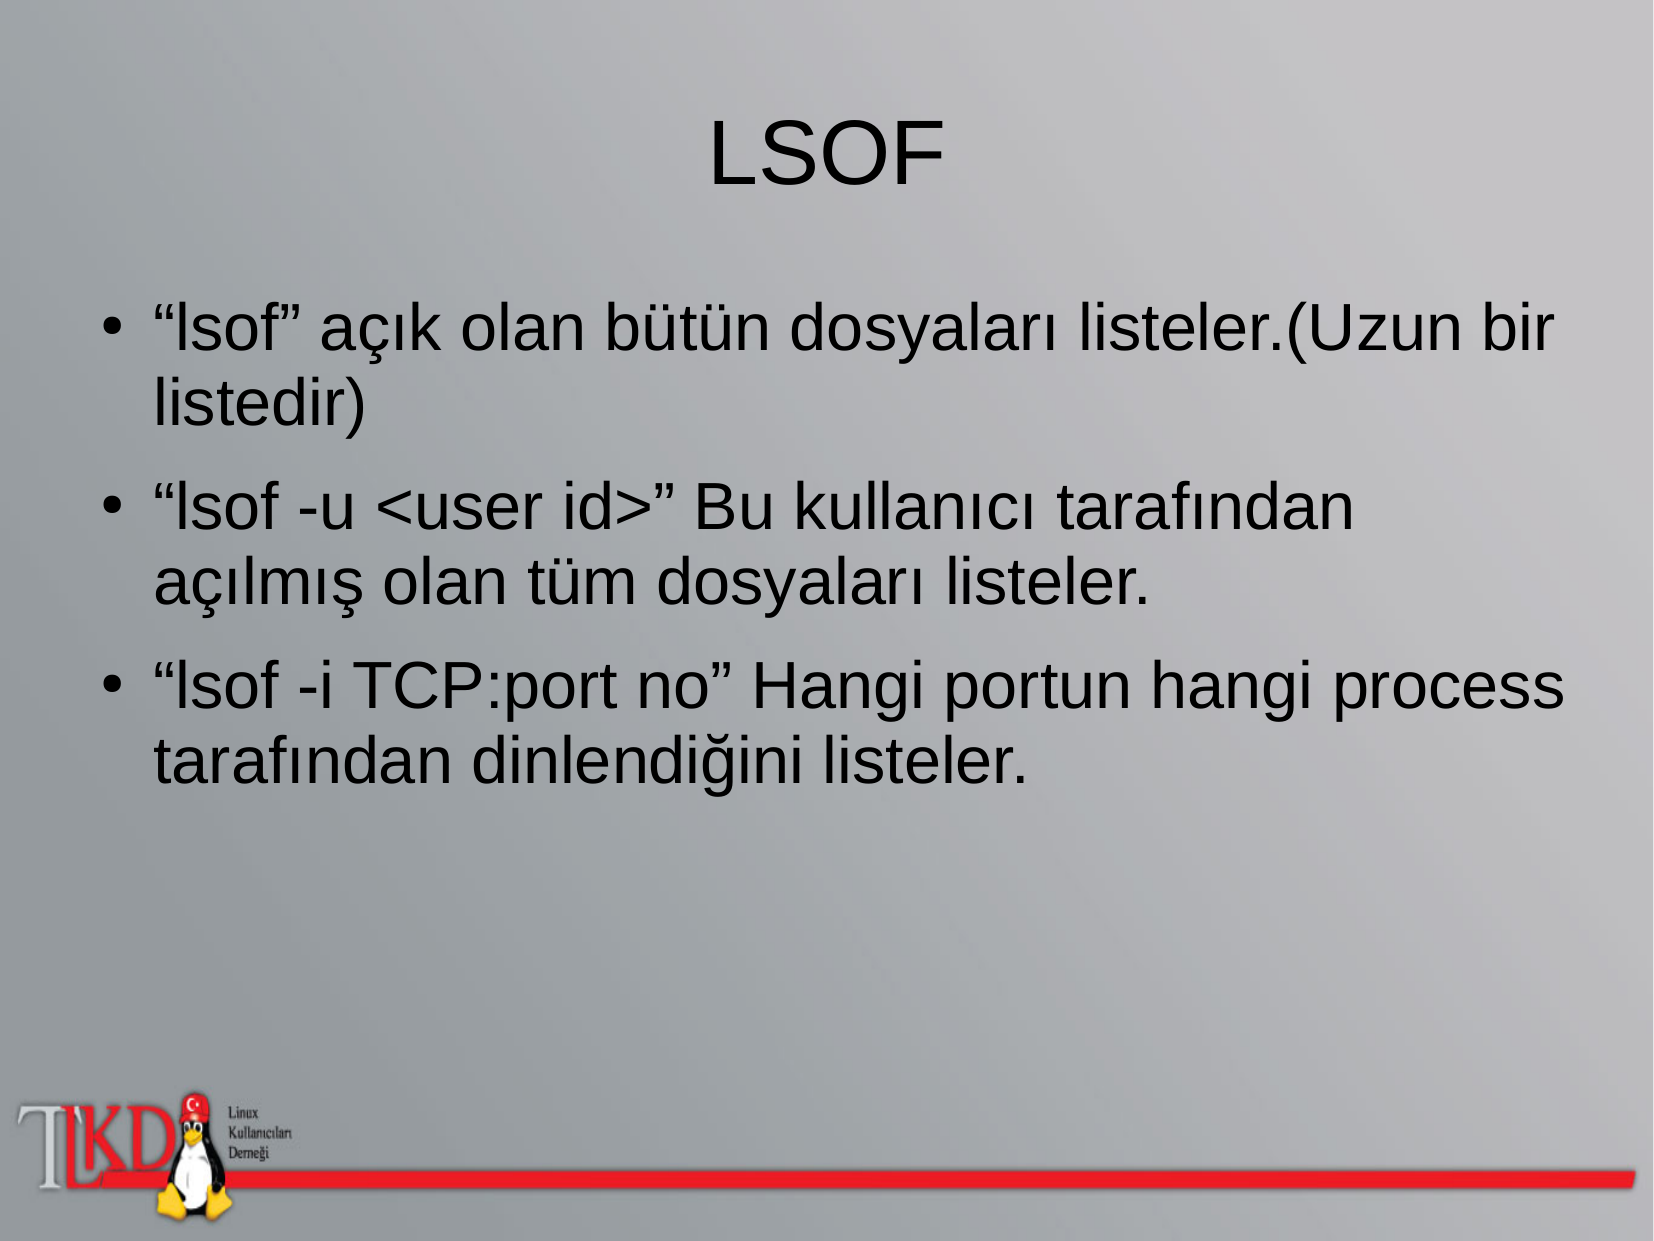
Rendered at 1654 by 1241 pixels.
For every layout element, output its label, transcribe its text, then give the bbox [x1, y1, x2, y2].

list “lsof” açık olan bütün dosyaları listeler.(Uzun bir listedir) “lsof -u <user id>” Bu kullanıcı tarafından açılmış olan tüm dosyaları listeler. “lsof -i TCP:port no” Hangi portun hangi process tarafından dinlendiğini listeler. [82, 290, 1571, 681]
picture [0, 0, 1654, 1241]
title LSOF [82, 49, 1571, 257]
